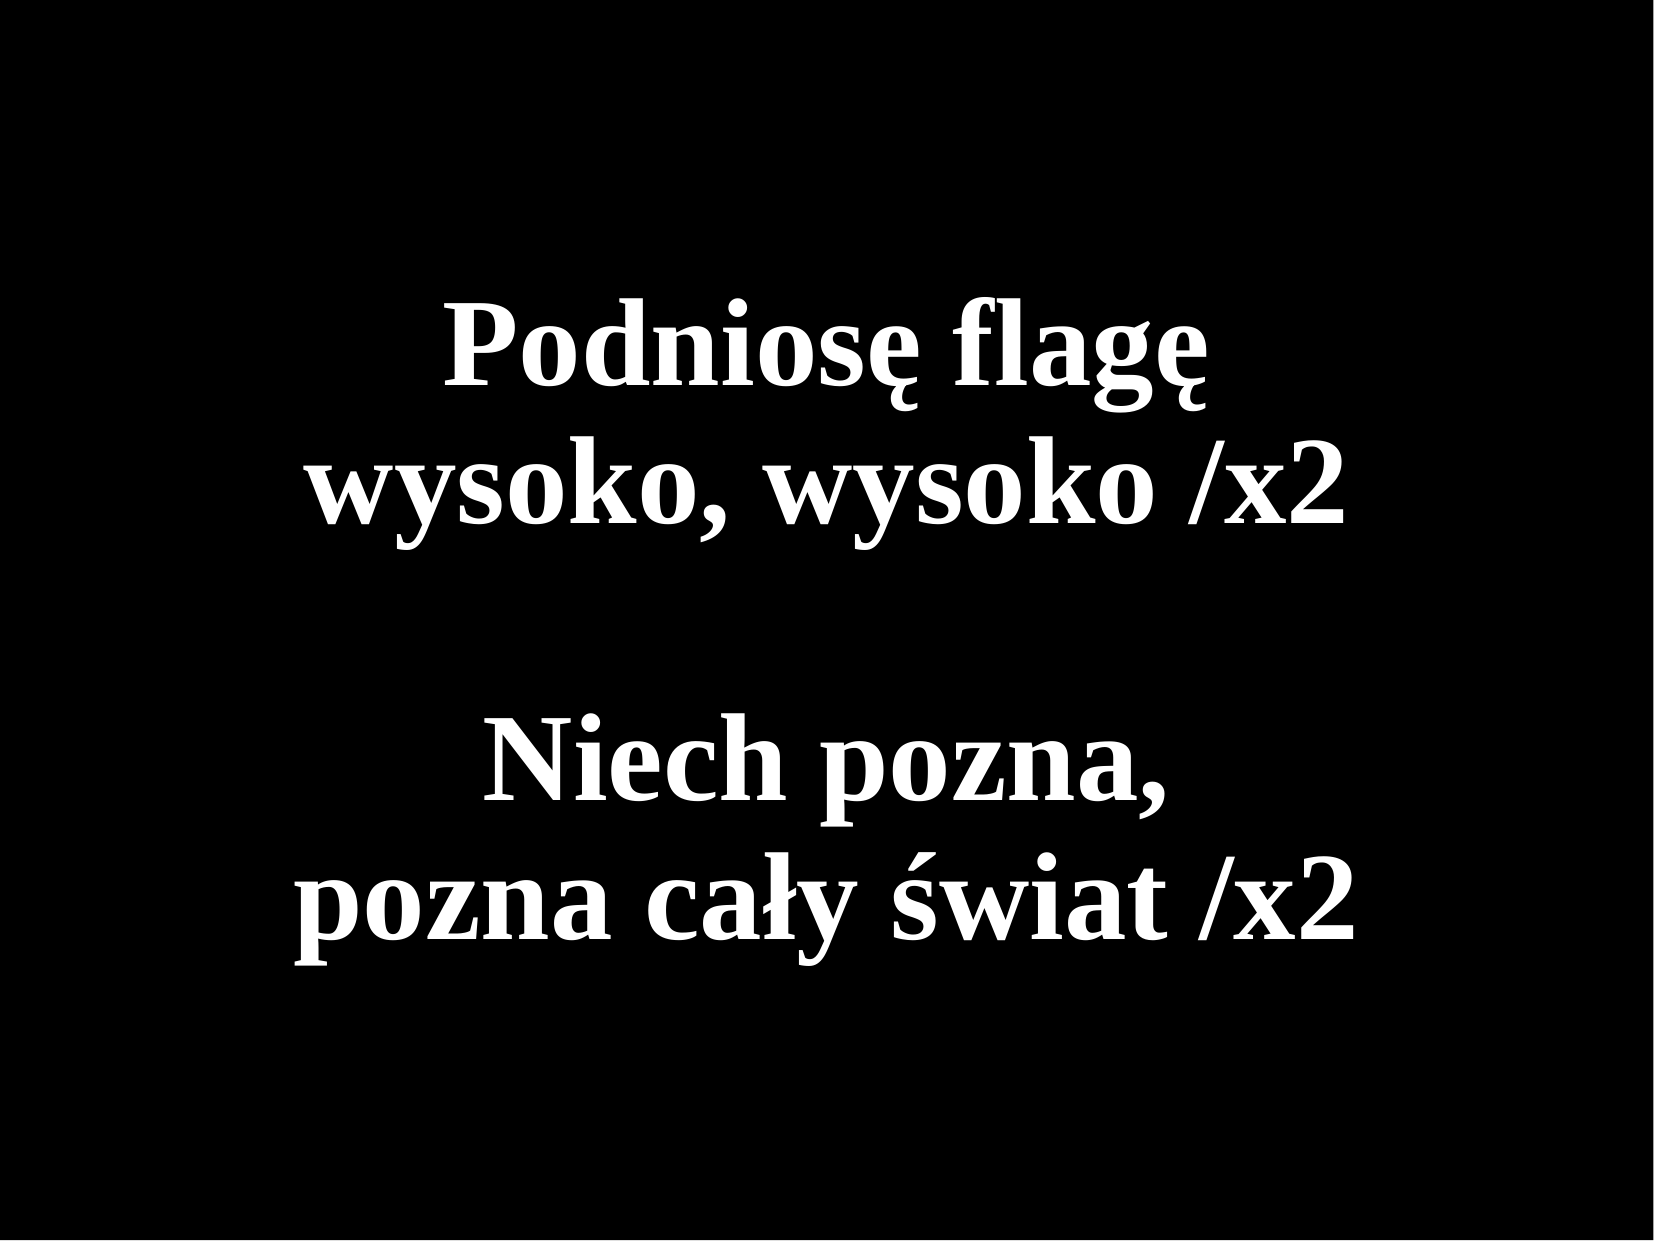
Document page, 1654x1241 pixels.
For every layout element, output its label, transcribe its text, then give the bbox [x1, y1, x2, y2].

title Podniosę flagę wysoko, wysoko /x2 Niech pozna, pozna cały świat /x2 [0, 0, 1654, 1241]
